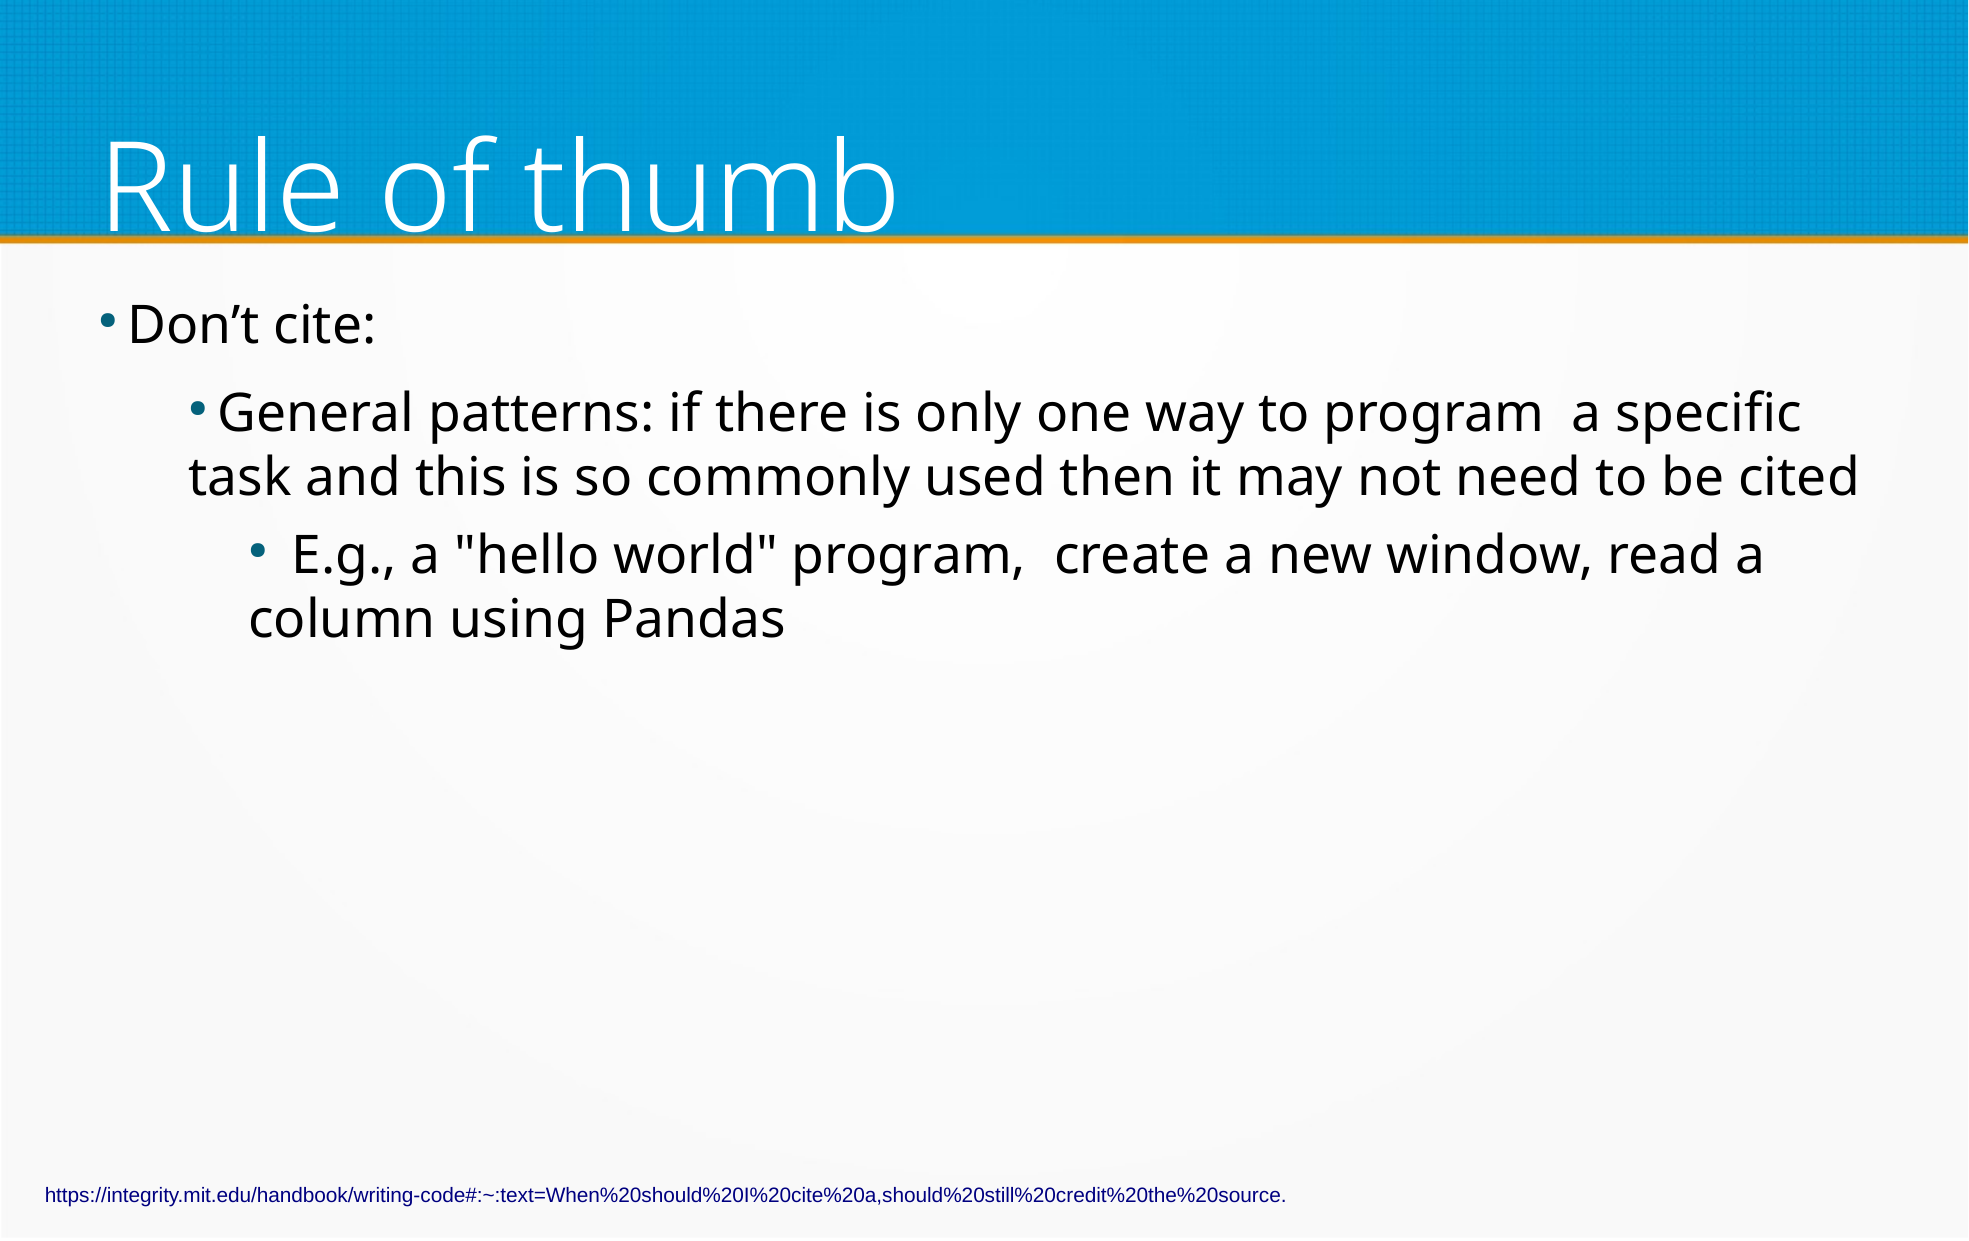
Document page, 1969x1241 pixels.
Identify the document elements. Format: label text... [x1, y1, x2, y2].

picture [0, 233, 1969, 1241]
list Don’t cite: General patterns: if there is only one way to program a specific task and this is so commonly used then it may not need to be cited E.g., a "hello world" program, create a new window, read a column using Pandas [98, 290, 1870, 1156]
title Rule of thumb [98, 49, 1870, 257]
text_box https://integrity.mit.edu/handbook/writing-code#:~:text=When%20should%20I%20cite%20a,should%20still%20credit%20the%20source. [30, 1176, 1302, 1216]
